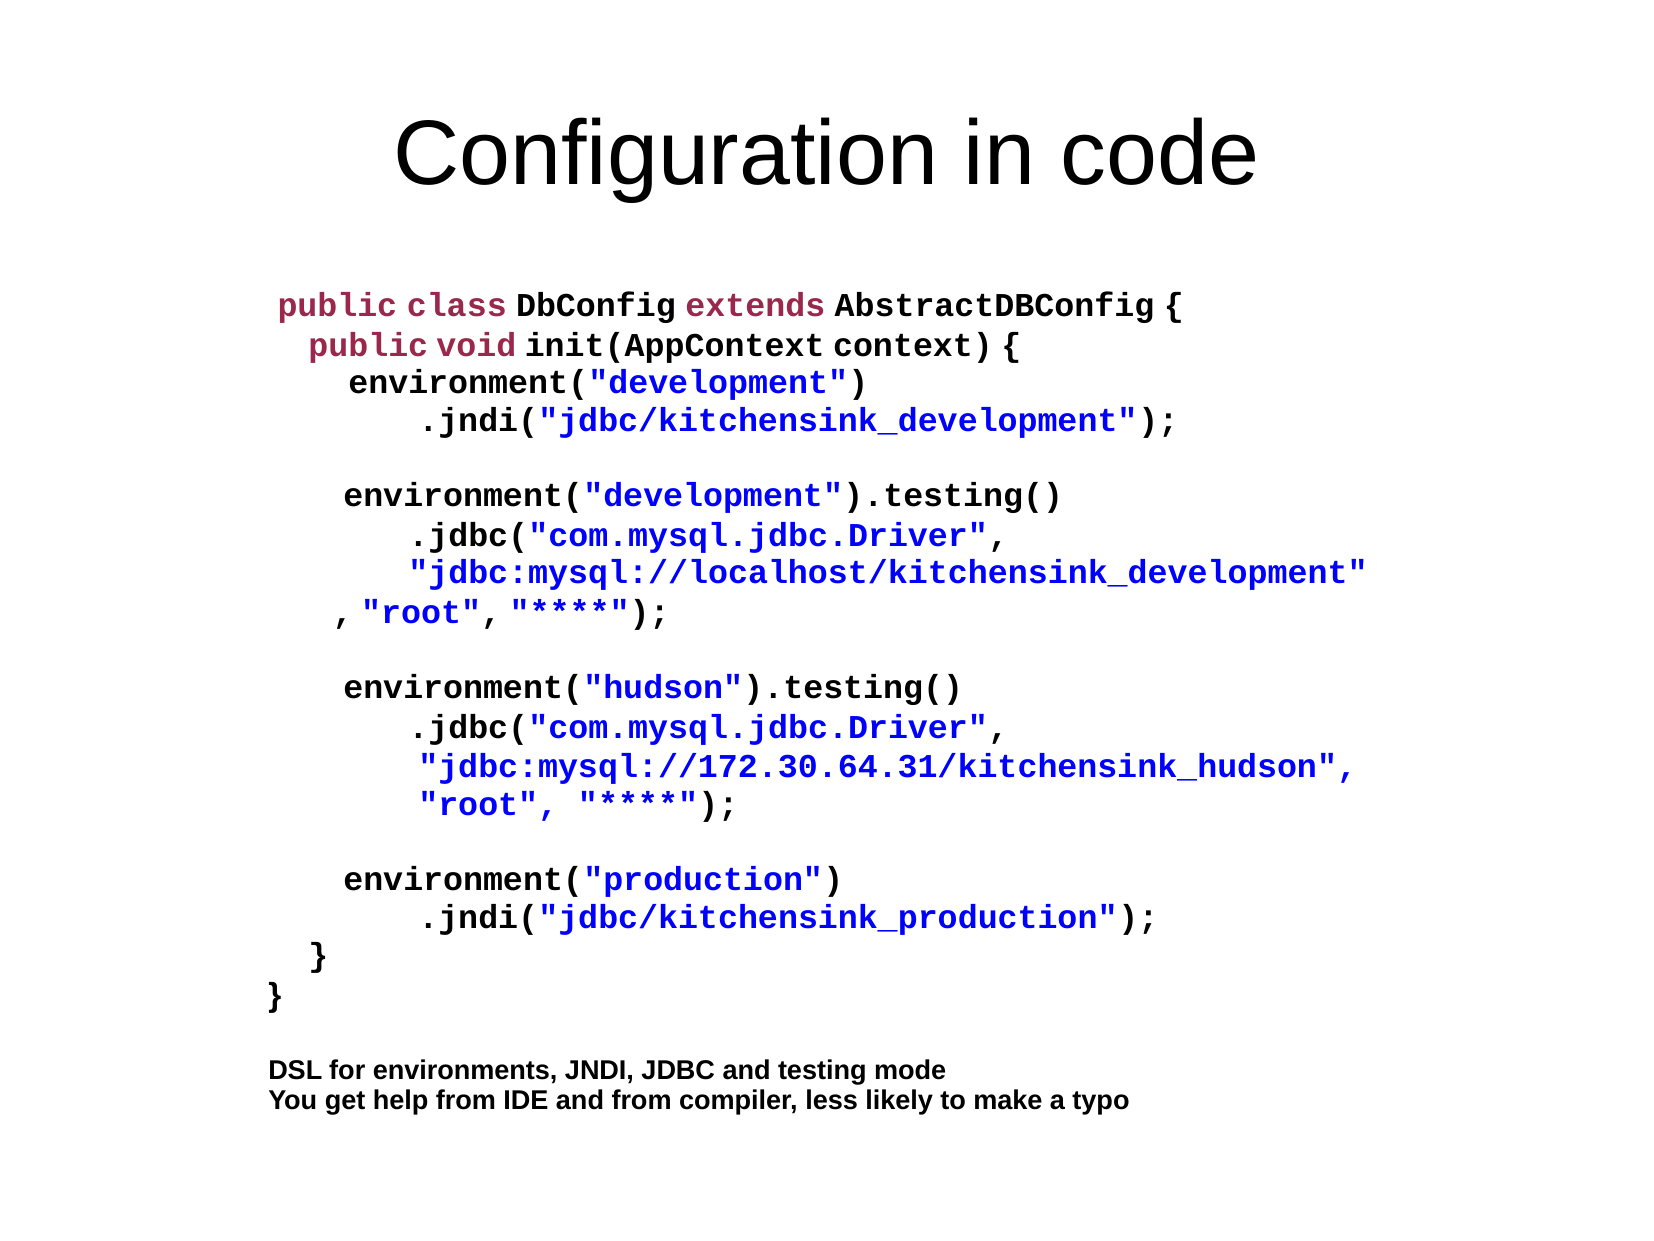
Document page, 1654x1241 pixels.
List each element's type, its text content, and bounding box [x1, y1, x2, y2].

title Configuration in code [82, 56, 1571, 250]
text_box public class DbConfig extends AbstractDBConfig { public void init(AppContext context) { environment("development") .jndi("jdbc/kitchensink_development"); environment("development").testing() .jdbc("com.mysql.jdbc.Driver", "jdbc:mysql://localhost/kitchensink_development" , "root", "****"); environment("hudson").testing() .jdbc("com.mysql.jdbc.Driver", "jdbc:mysql://172.30.64.31/kitchensink_hudson", "root", "****"); environment("production") .jndi("jdbc/kitchensink_production"); } } DSL for environments, JNDI, JDBC and testing mode You get help from IDE and from compiler, less likely to make a typo [253, 241, 1484, 1123]
